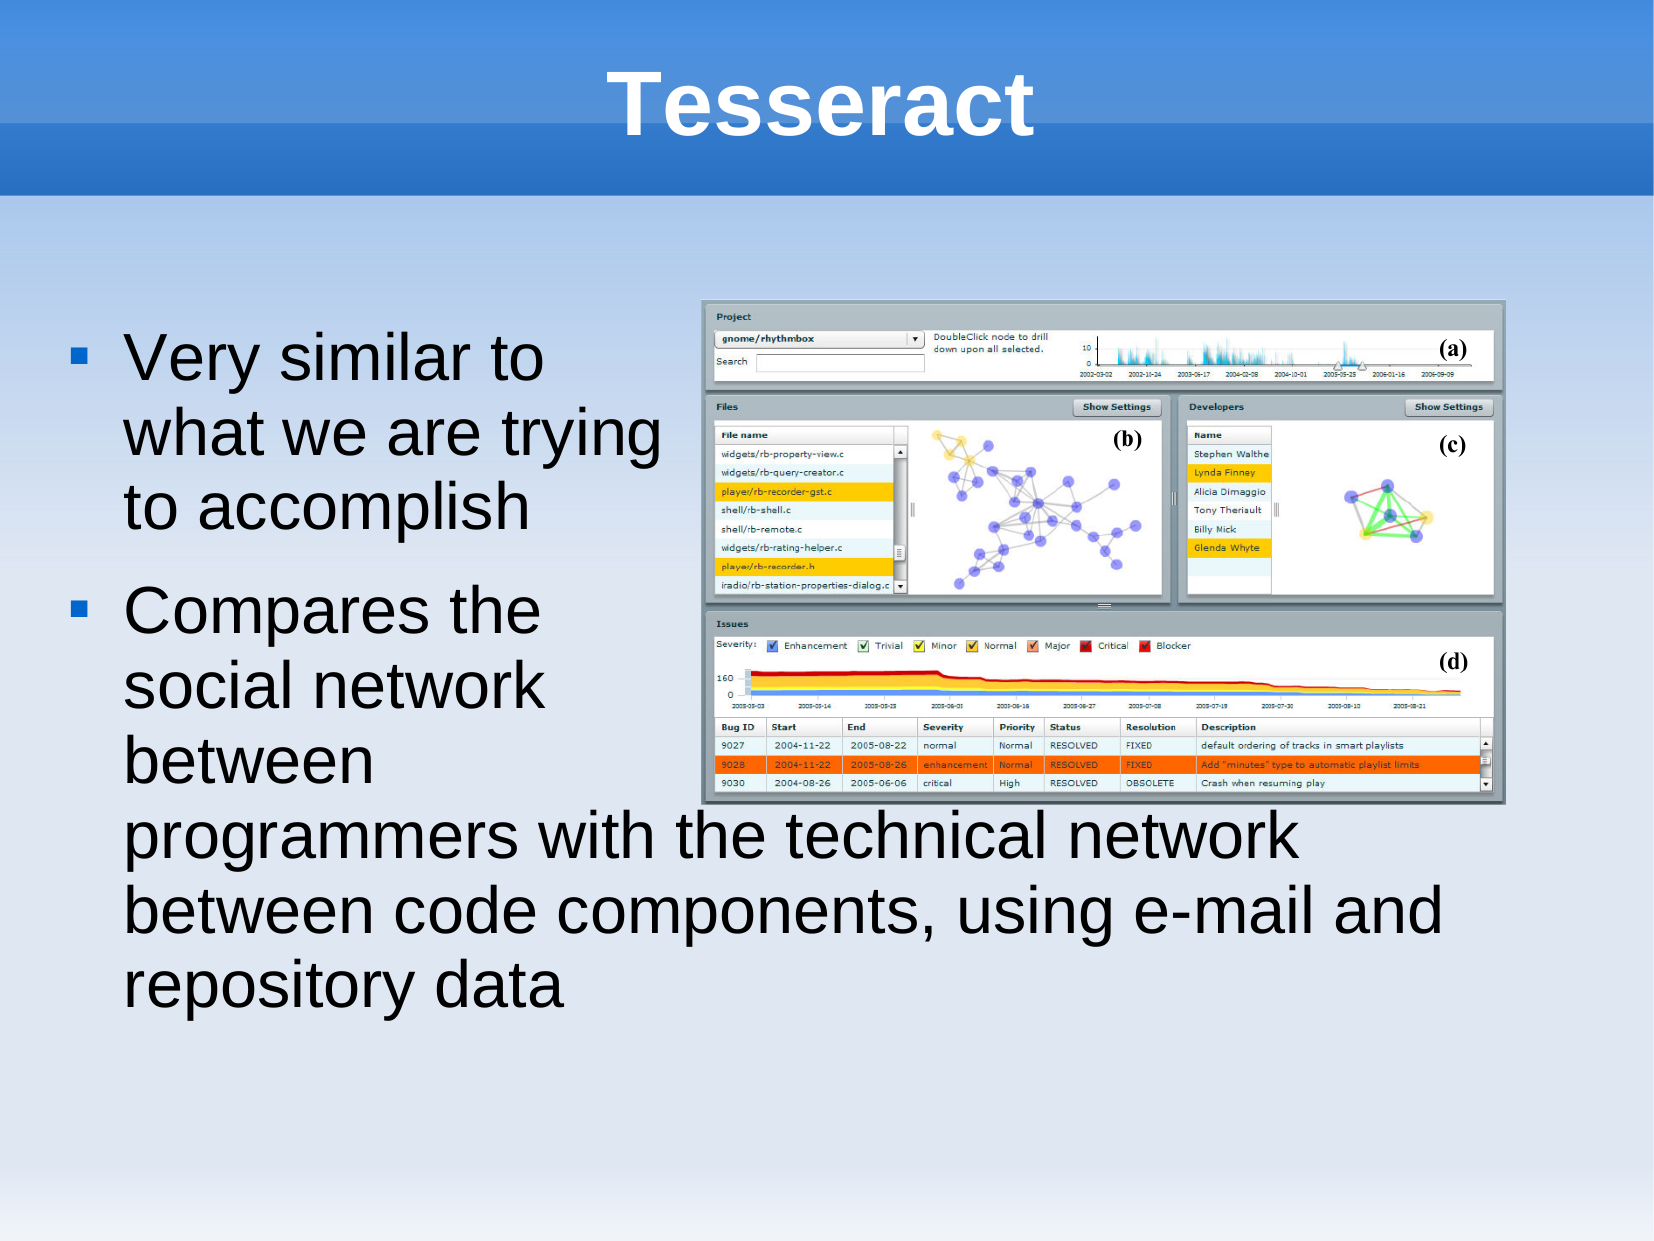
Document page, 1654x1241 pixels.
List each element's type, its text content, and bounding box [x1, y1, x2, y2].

list Very similar to what we are trying to accomplish Compares the social network between programmers with the technical network between code components, using e-mail and repository data [53, 319, 1542, 1124]
picture [0, 0, 1654, 1241]
title Tesseract [76, 0, 1565, 208]
